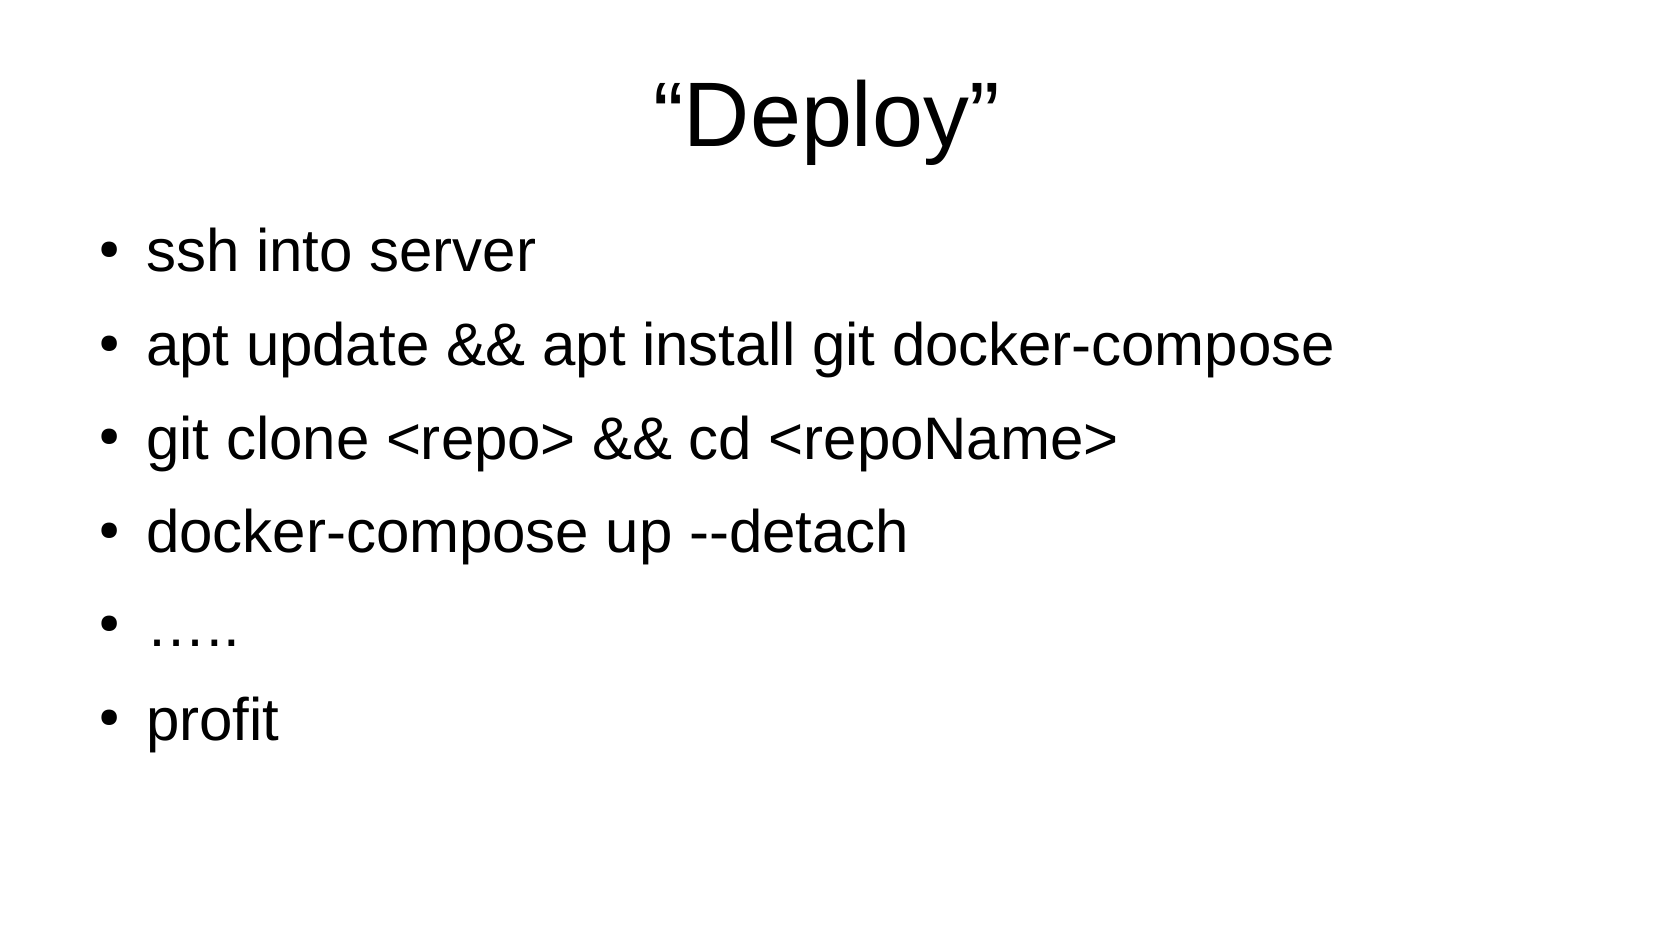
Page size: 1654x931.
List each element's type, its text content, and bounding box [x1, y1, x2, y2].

list ssh into server apt update && apt install git docker-compose git clone <repo> && cd <repoName> docker-compose up --detach ….. profit [82, 217, 1571, 758]
title “Deploy” [82, 37, 1571, 193]
